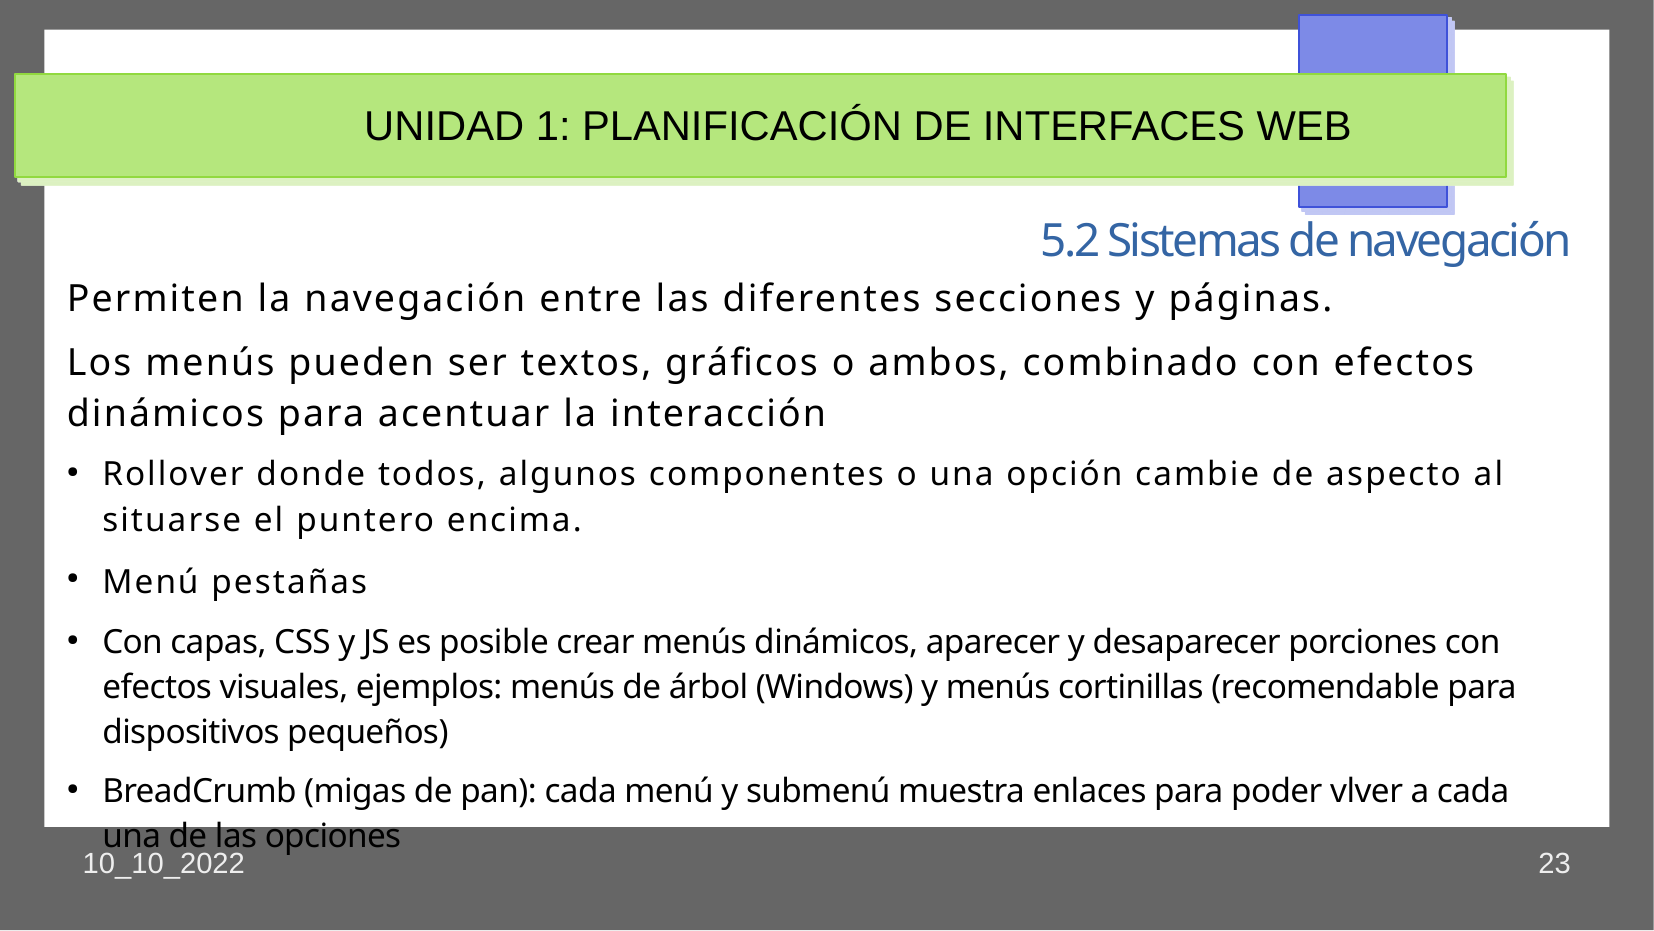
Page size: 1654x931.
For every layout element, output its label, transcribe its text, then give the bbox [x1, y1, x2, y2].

subtitle [88, 206, 1123, 263]
text_box Permiten la navegación entre las diferentes secciones y páginas. Los menús pueden ser textos, gráficos o ambos, combinado con efectos dinámicos para acentuar la interacción Rollover donde todos, algunos componentes o una opción cambie de aspecto al situarse el puntero encima. Menú pestañas Con capas, CSS y JS es posible crear menús dinámicos, aparecer y desaparecer porciones con efectos visuales, ejemplos: menús de árbol (Windows) y menús cortinillas (recomendable para dispositivos pequeños) BreadCrumb (migas de pan): cada menú y submenú muestra enlaces para poder vlver a cada una de las opciones [52, 263, 1565, 768]
text_box 5.2 Sistemas de navegación [96, 206, 1572, 842]
title UNIDAD 1: PLANIFICACIÓN DE INTERFACES WEB [29, 73, 1447, 178]
